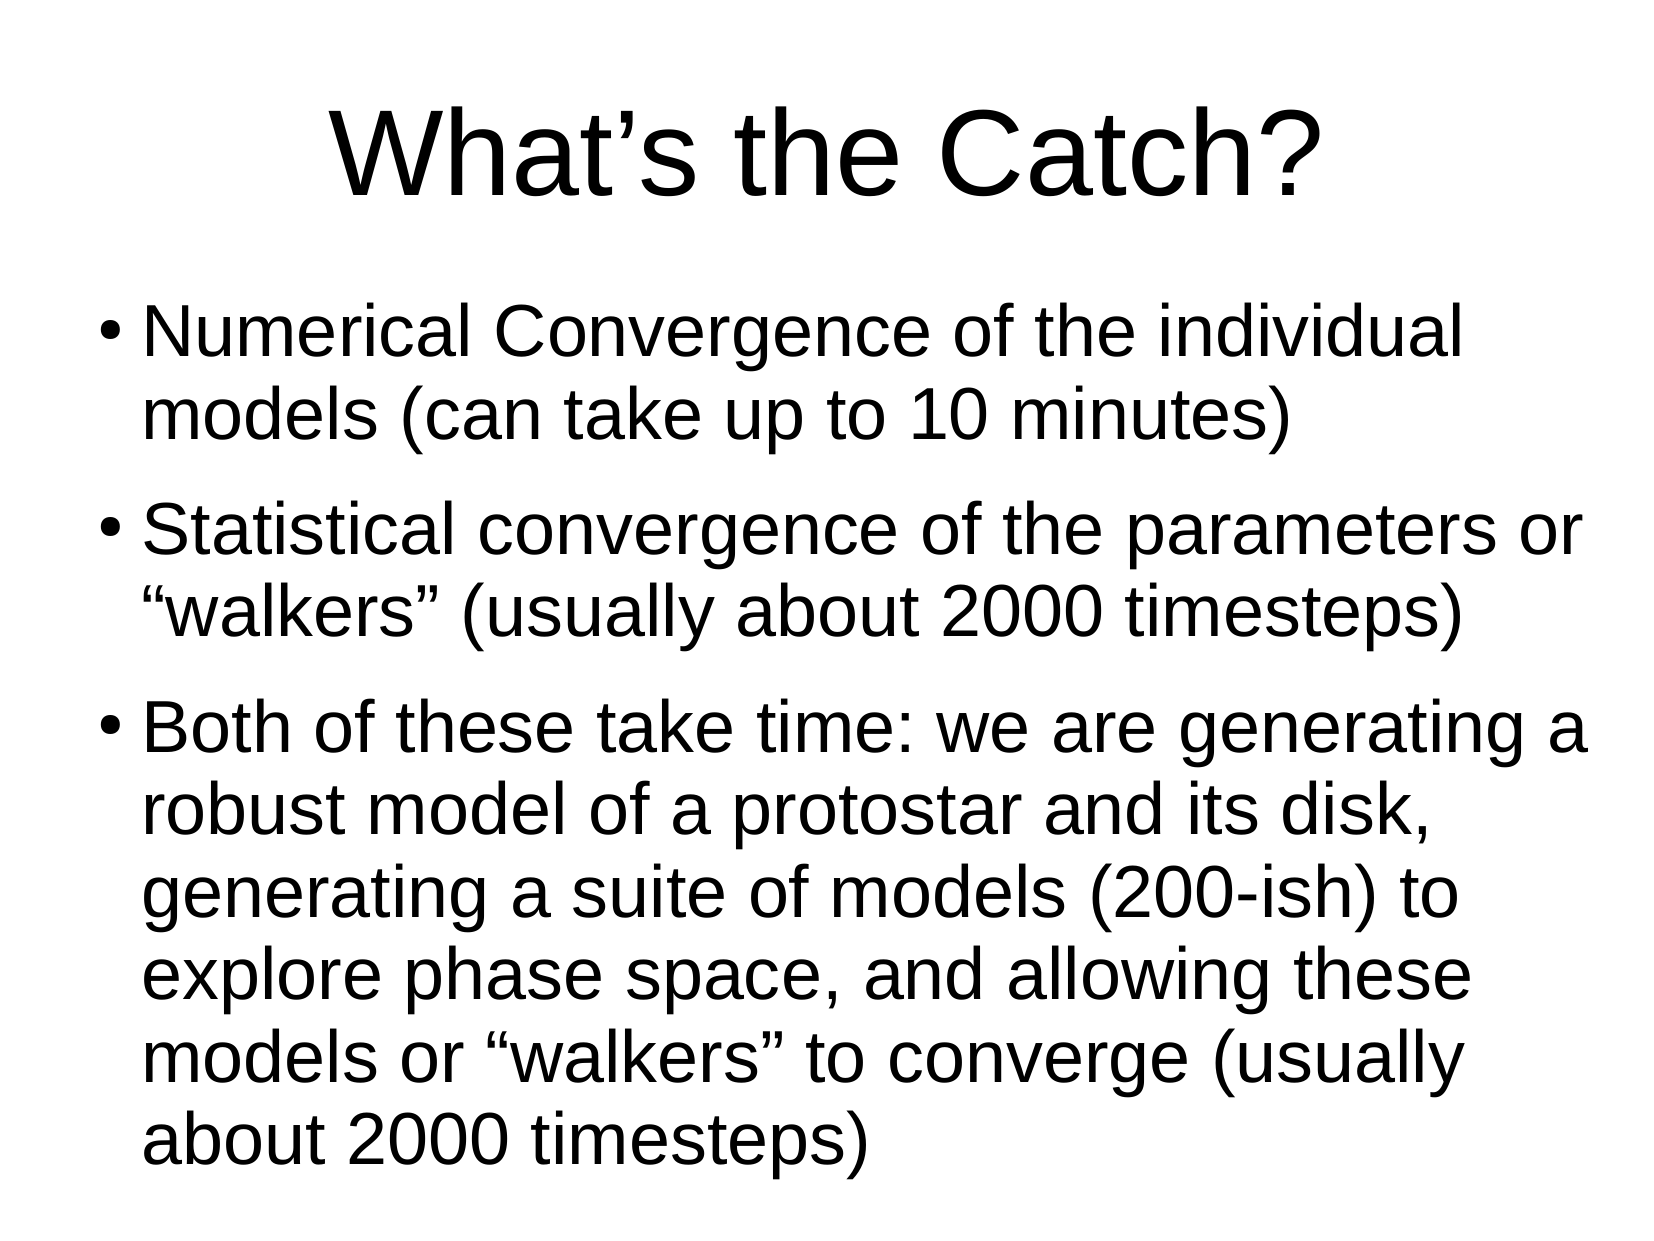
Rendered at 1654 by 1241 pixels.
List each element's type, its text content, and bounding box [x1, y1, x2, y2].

title What’s the Catch? [82, 49, 1571, 257]
list Numerical Convergence of the individual models (can take up to 10 minutes) Statistical convergence of the parameters or “walkers” (usually about 2000 timesteps) Both of these take time: we are generating a robust model of a protostar and its disk, generating a suite of models (200-ish) to explore phase space, and allowing these models or “walkers” to converge (usually about 2000 timesteps) [82, 290, 1621, 1201]
